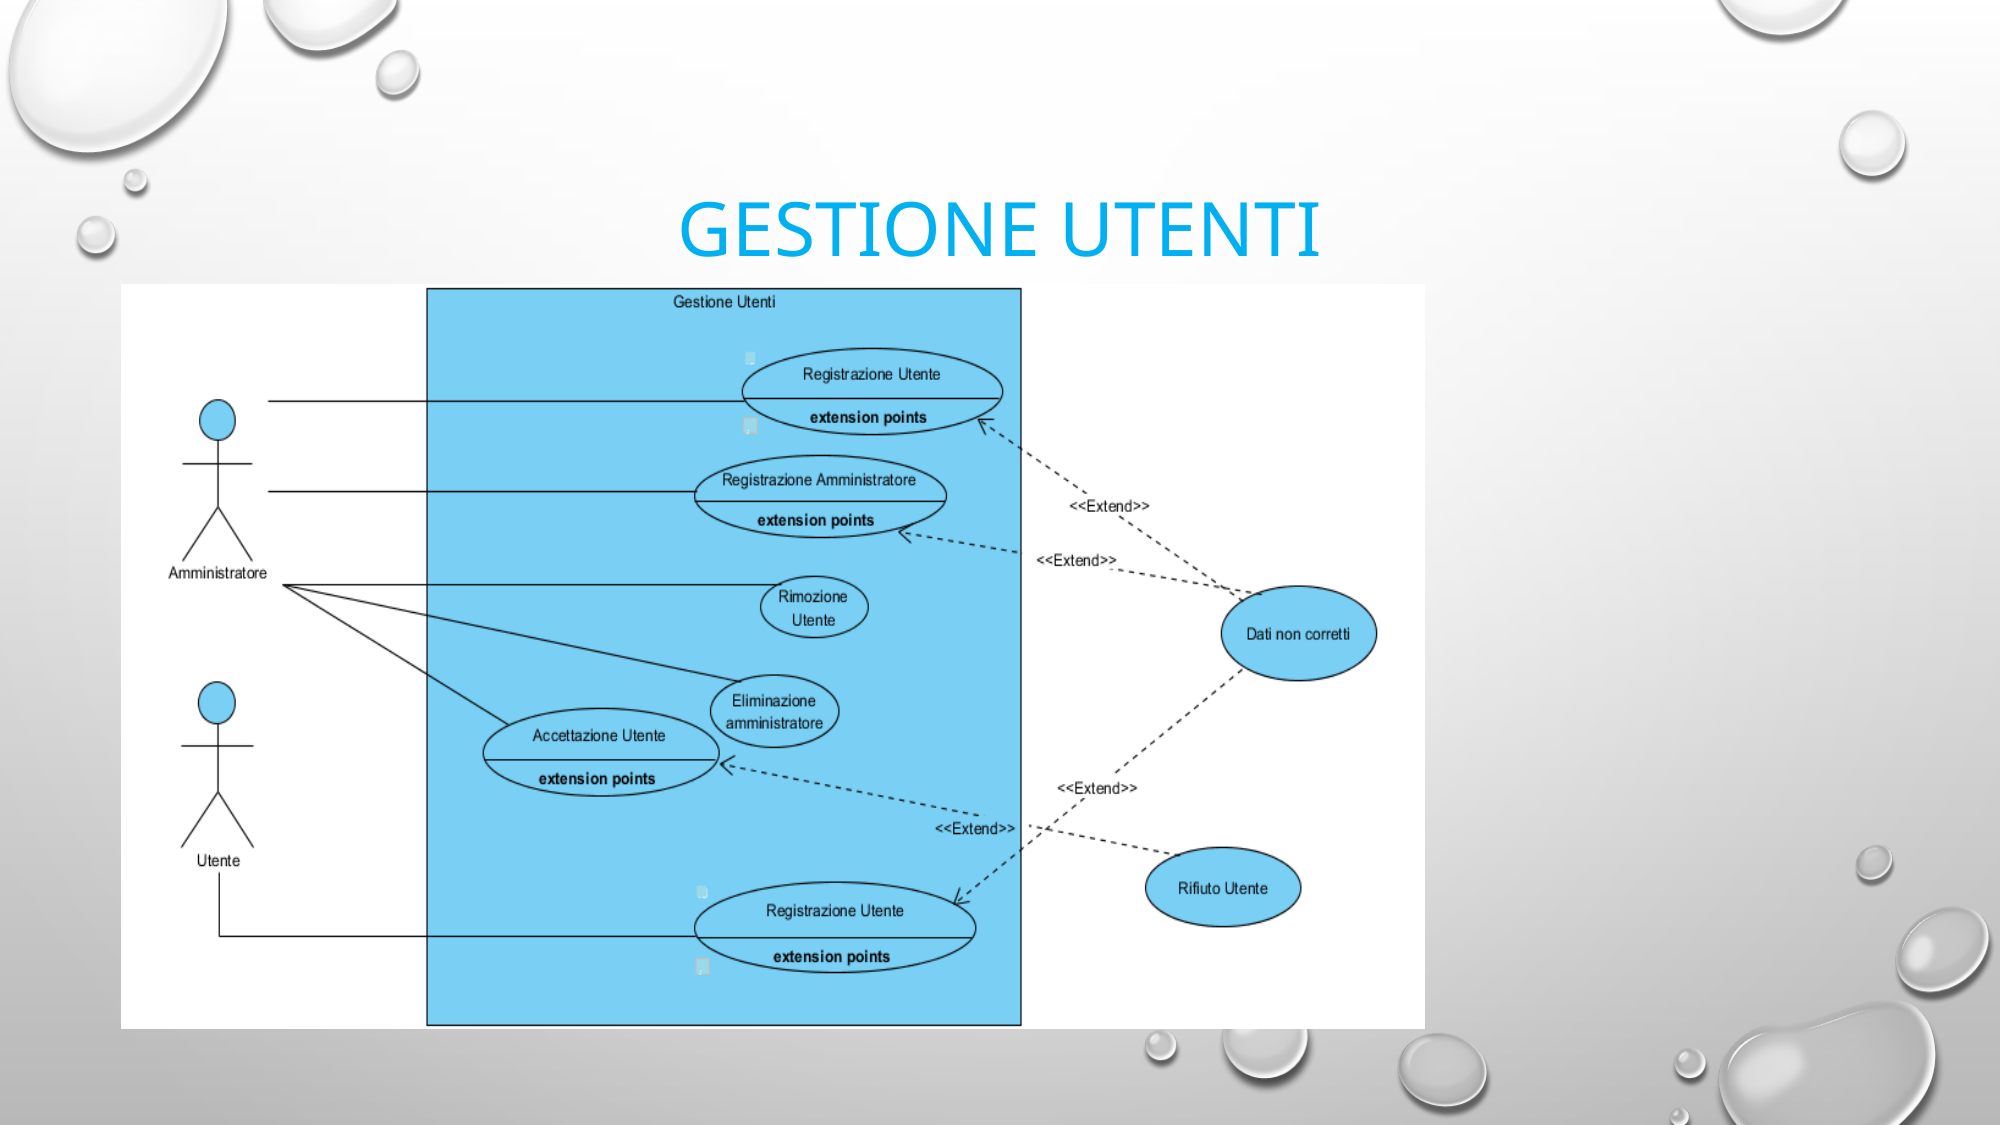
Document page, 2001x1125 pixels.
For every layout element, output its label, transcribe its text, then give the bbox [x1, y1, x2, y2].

title GESTIOne utenti [149, 101, 1851, 364]
picture [121, 284, 1425, 1029]
